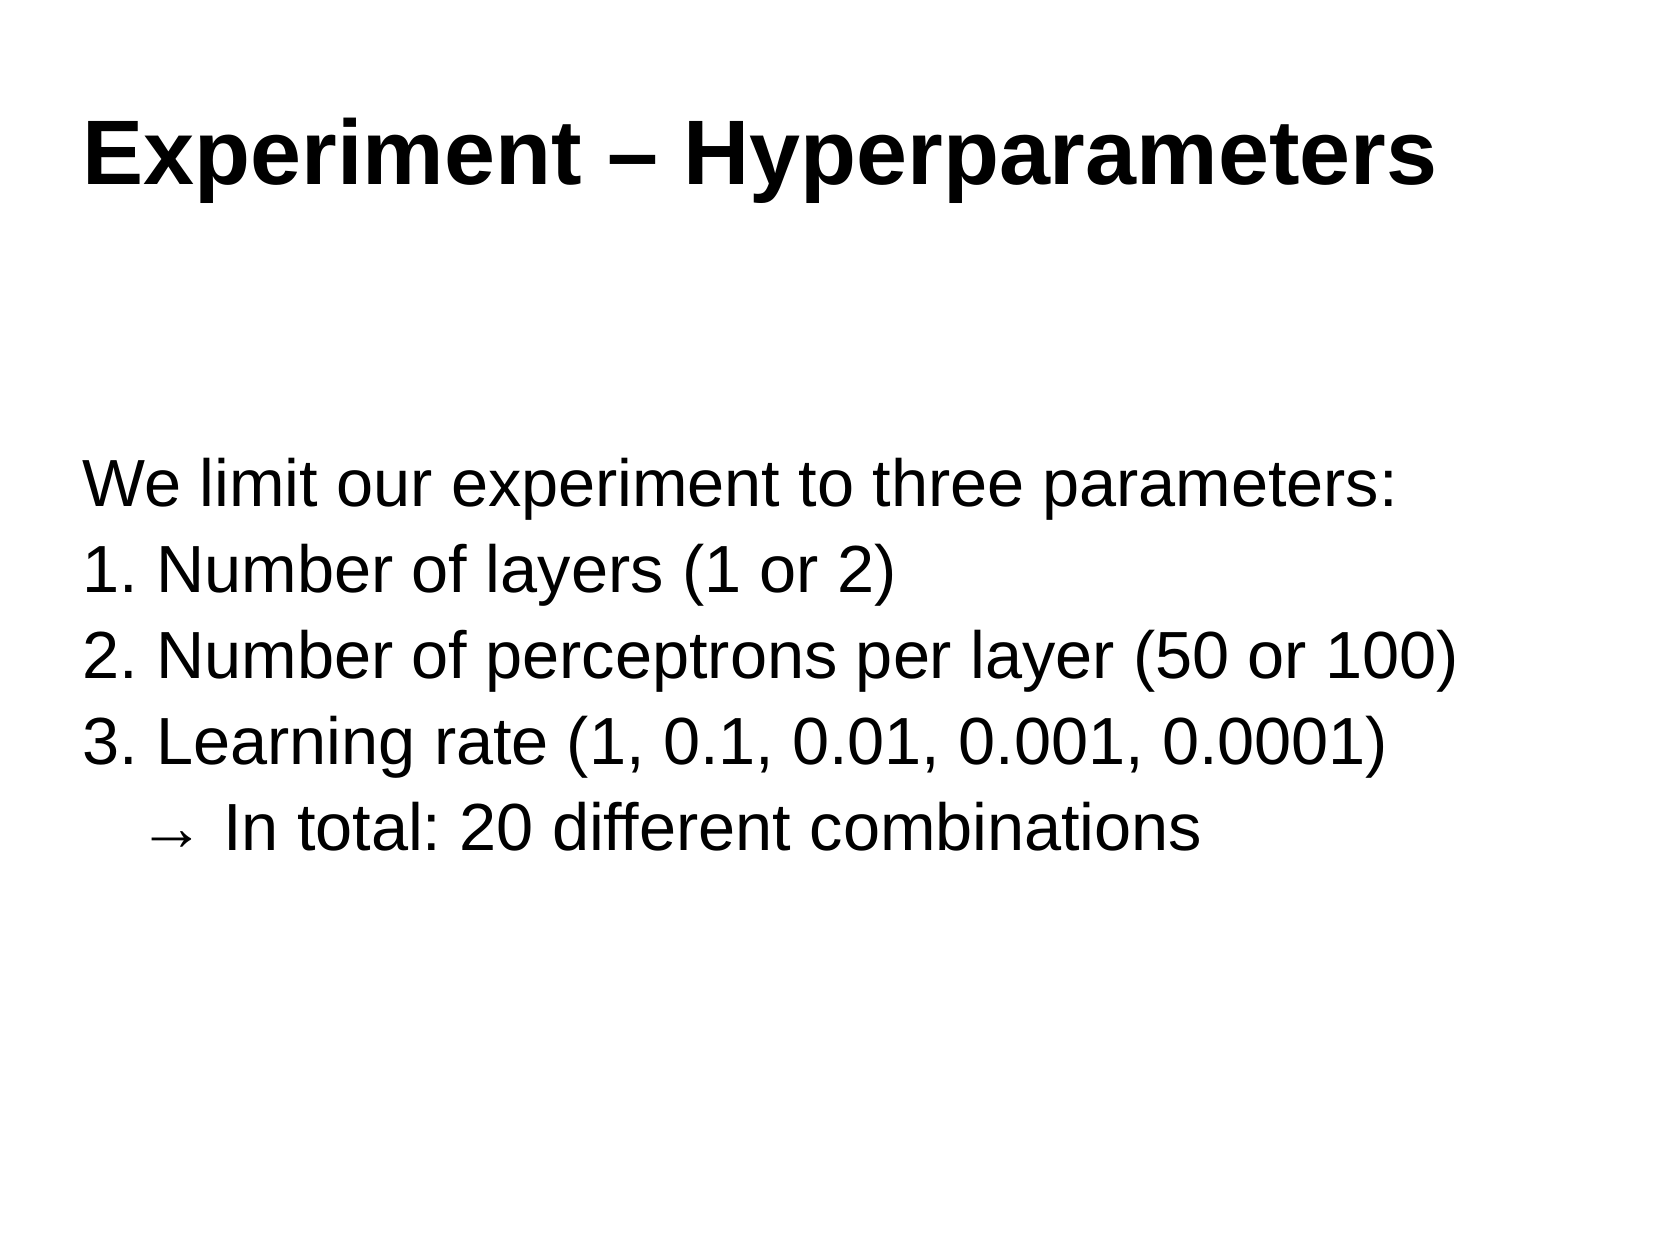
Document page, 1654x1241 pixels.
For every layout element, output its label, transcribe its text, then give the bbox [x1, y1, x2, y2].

subtitle We limit our experiment to three parameters: Number of layers (1 or 2) Number of perceptrons per layer (50 or 100) Learning rate (1, 0.1, 0.01, 0.001, 0.0001) → In total: 20 different combinations [82, 290, 1571, 1010]
title Experiment – Hyperparameters [82, 49, 1571, 257]
